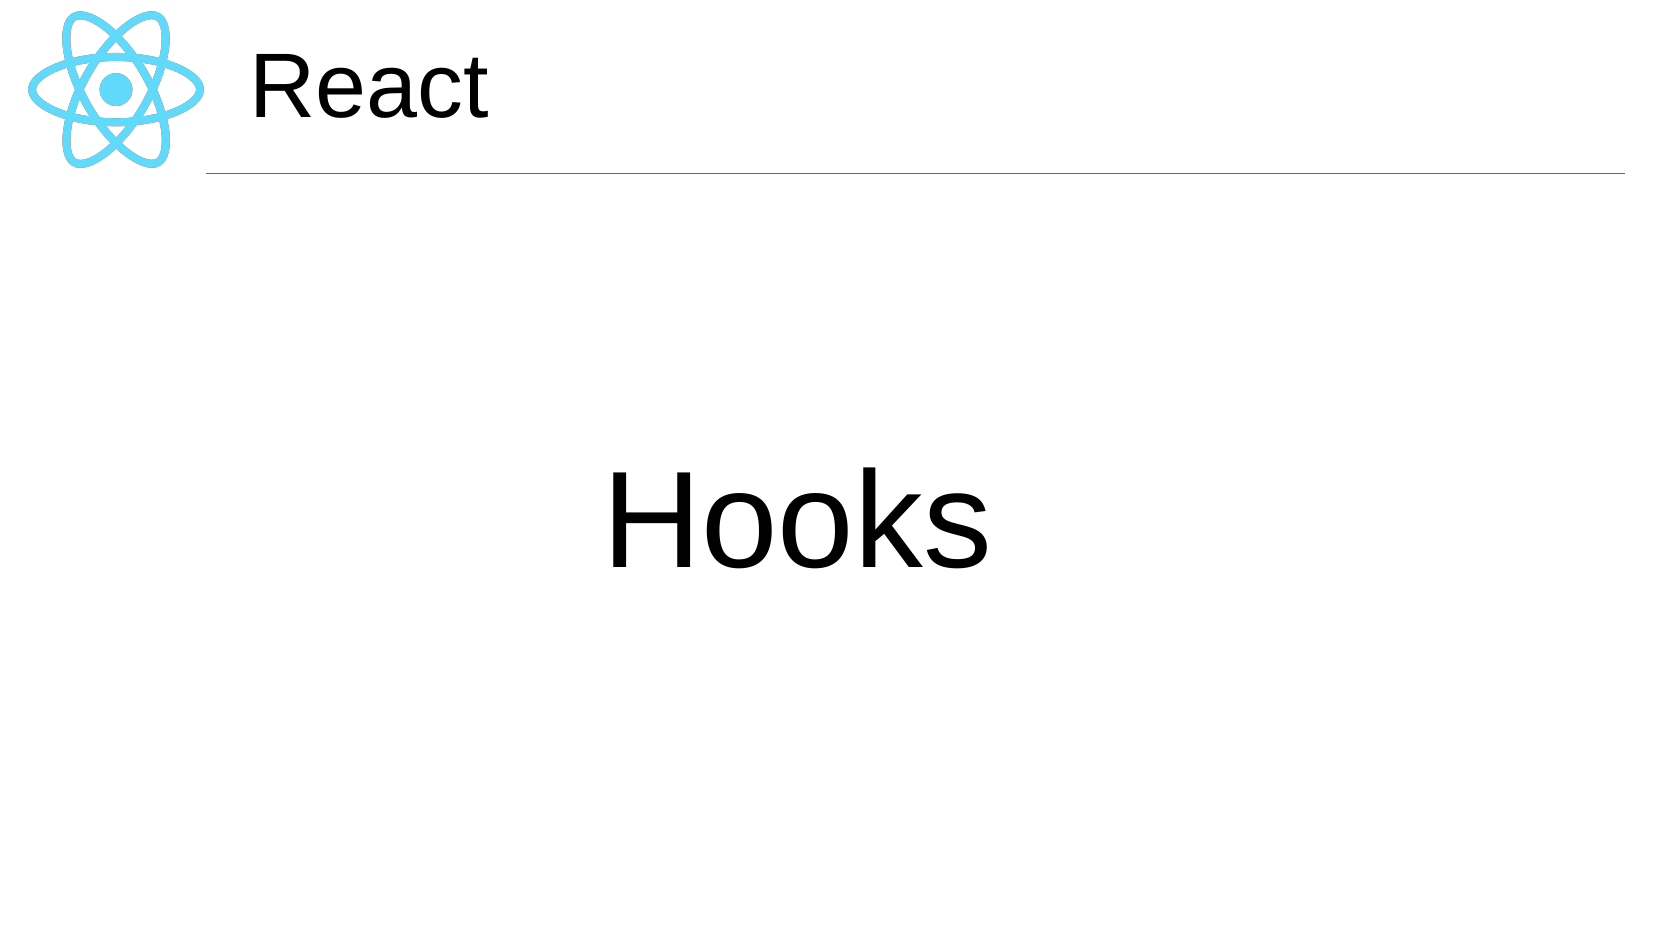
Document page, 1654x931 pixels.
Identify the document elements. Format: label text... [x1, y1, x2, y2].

title React [292, 7, 1654, 164]
picture [0, 0, 292, 207]
list Hooks [531, 442, 1359, 621]
